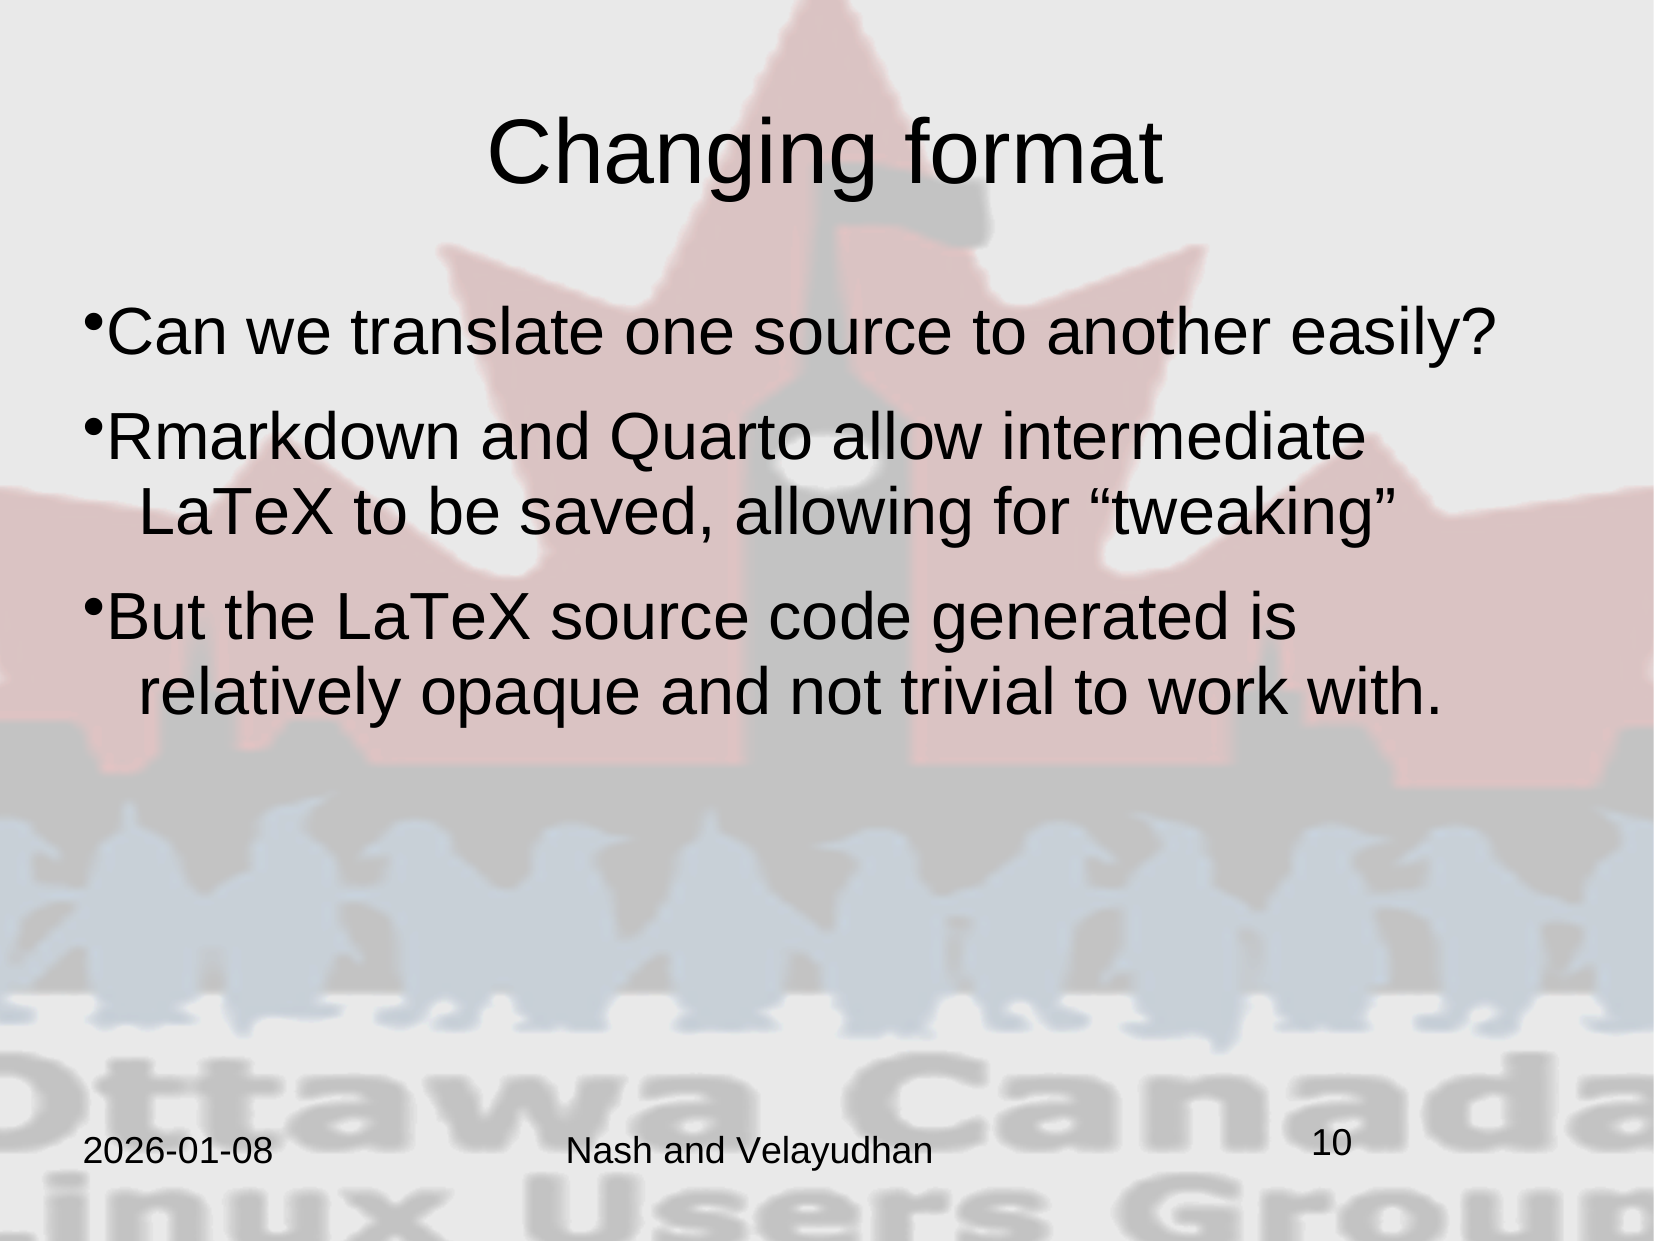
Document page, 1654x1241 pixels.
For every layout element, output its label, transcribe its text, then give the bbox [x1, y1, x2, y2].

picture [0, 0, 1654, 1241]
title Changing format [82, 49, 1570, 256]
list Can we translate one source to another easily? Rmarkdown and Quarto allow intermediate LaTeX to be saved, allowing for “tweaking” But the LaTeX source code generated is relatively opaque and not trivial to work with. [82, 290, 1570, 1009]
